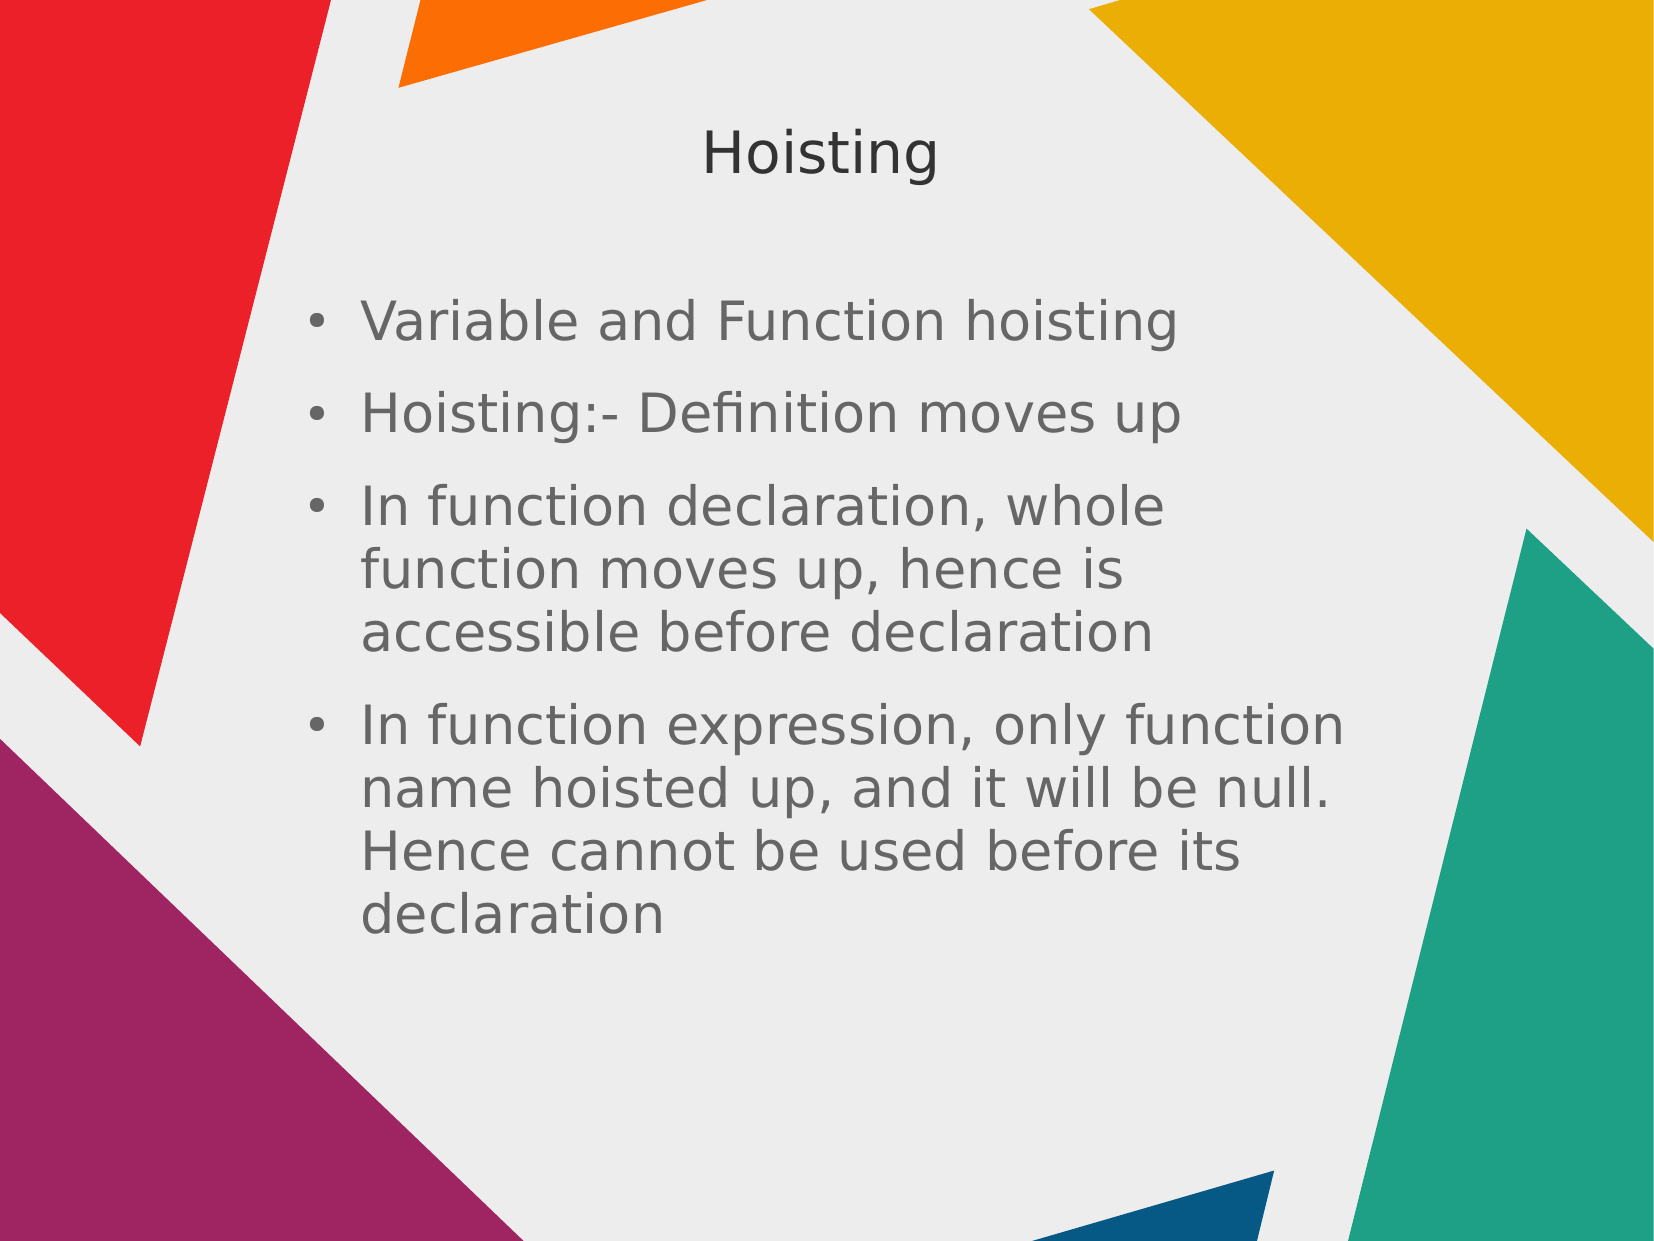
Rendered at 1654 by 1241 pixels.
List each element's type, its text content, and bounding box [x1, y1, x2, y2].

list Variable and Function hoisting Hoisting:- Definition moves up In function declaration, whole function moves up, hence is accessible before declaration In function expression, only function name hoisted up, and it will be null. Hence cannot be used before its declaration [289, 290, 1372, 1090]
title Hoisting [289, 49, 1372, 257]
